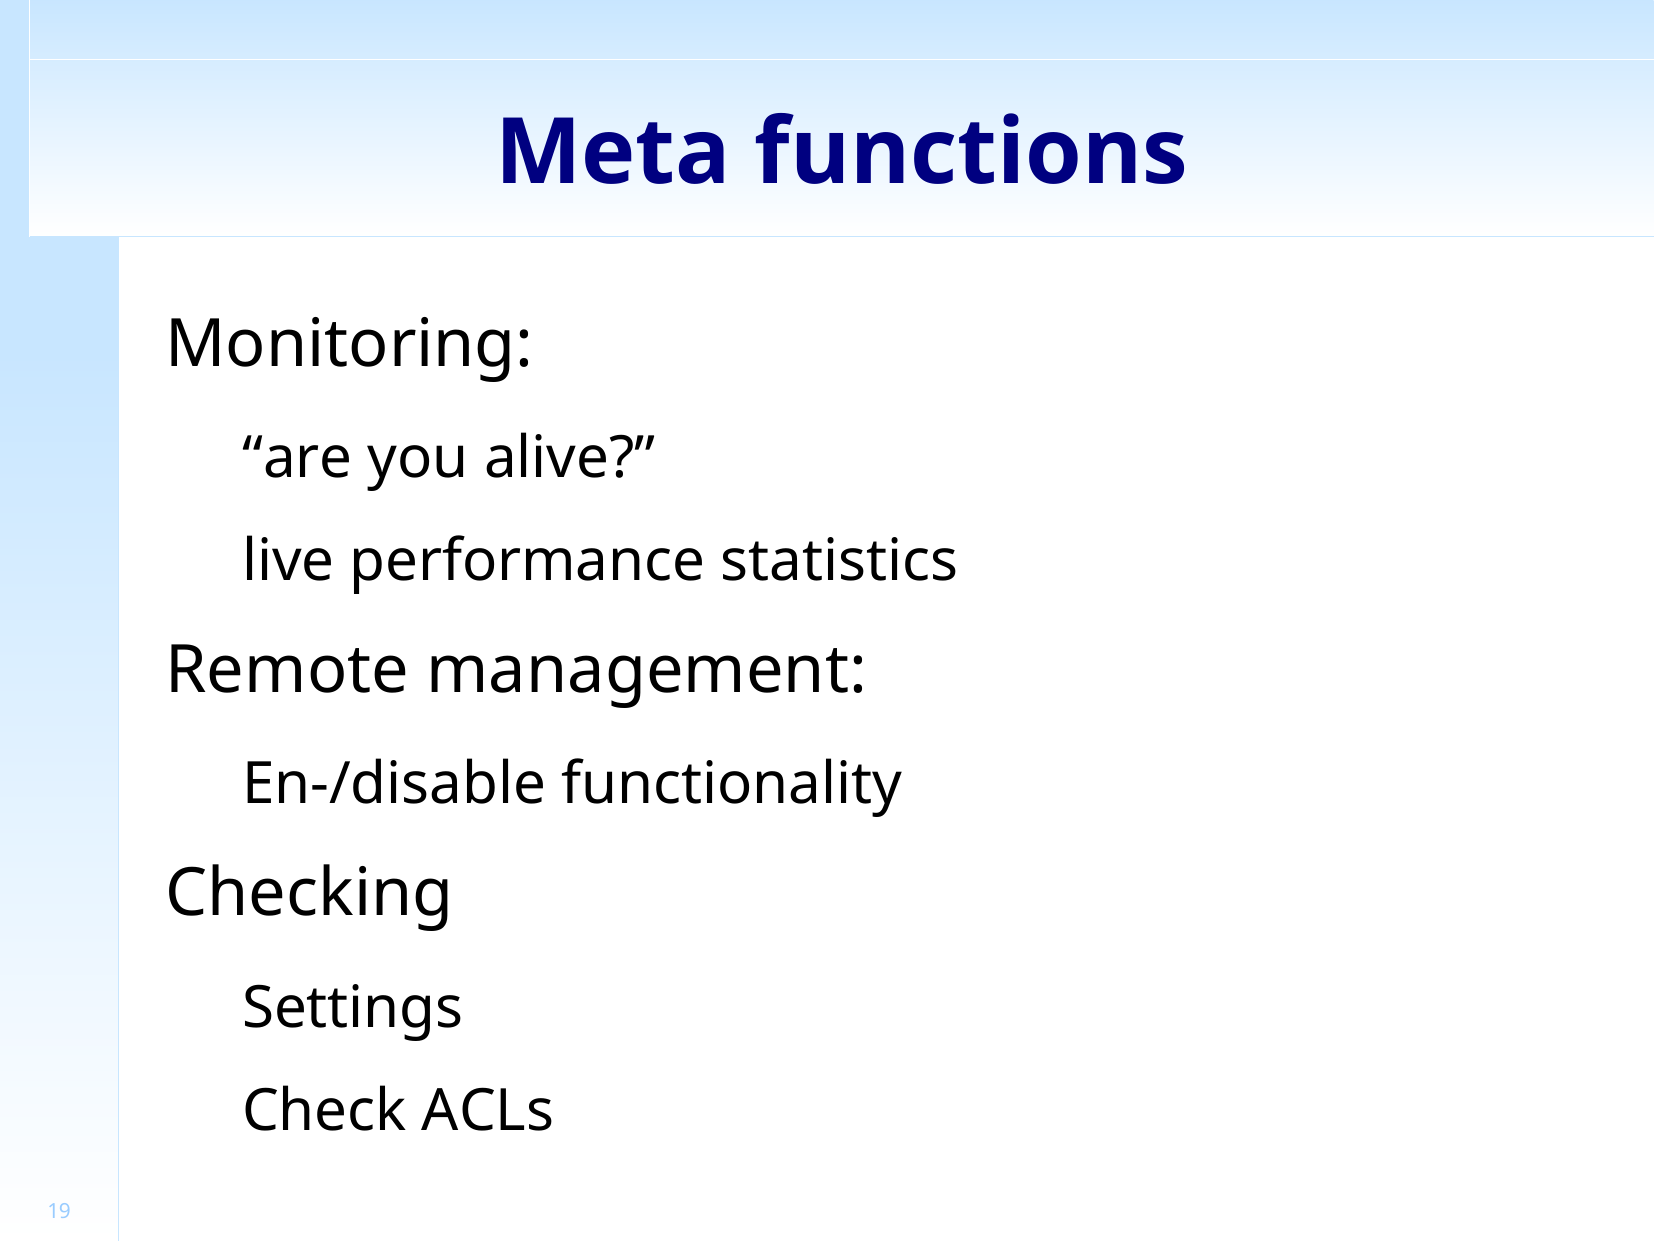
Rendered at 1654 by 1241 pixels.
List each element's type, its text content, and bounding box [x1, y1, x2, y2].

title Meta functions [29, 59, 1654, 237]
list Monitoring: “are you alive?” live performance statistics Remote management: En-/disable functionality Checking Settings Check ACLs [147, 295, 1625, 1182]
